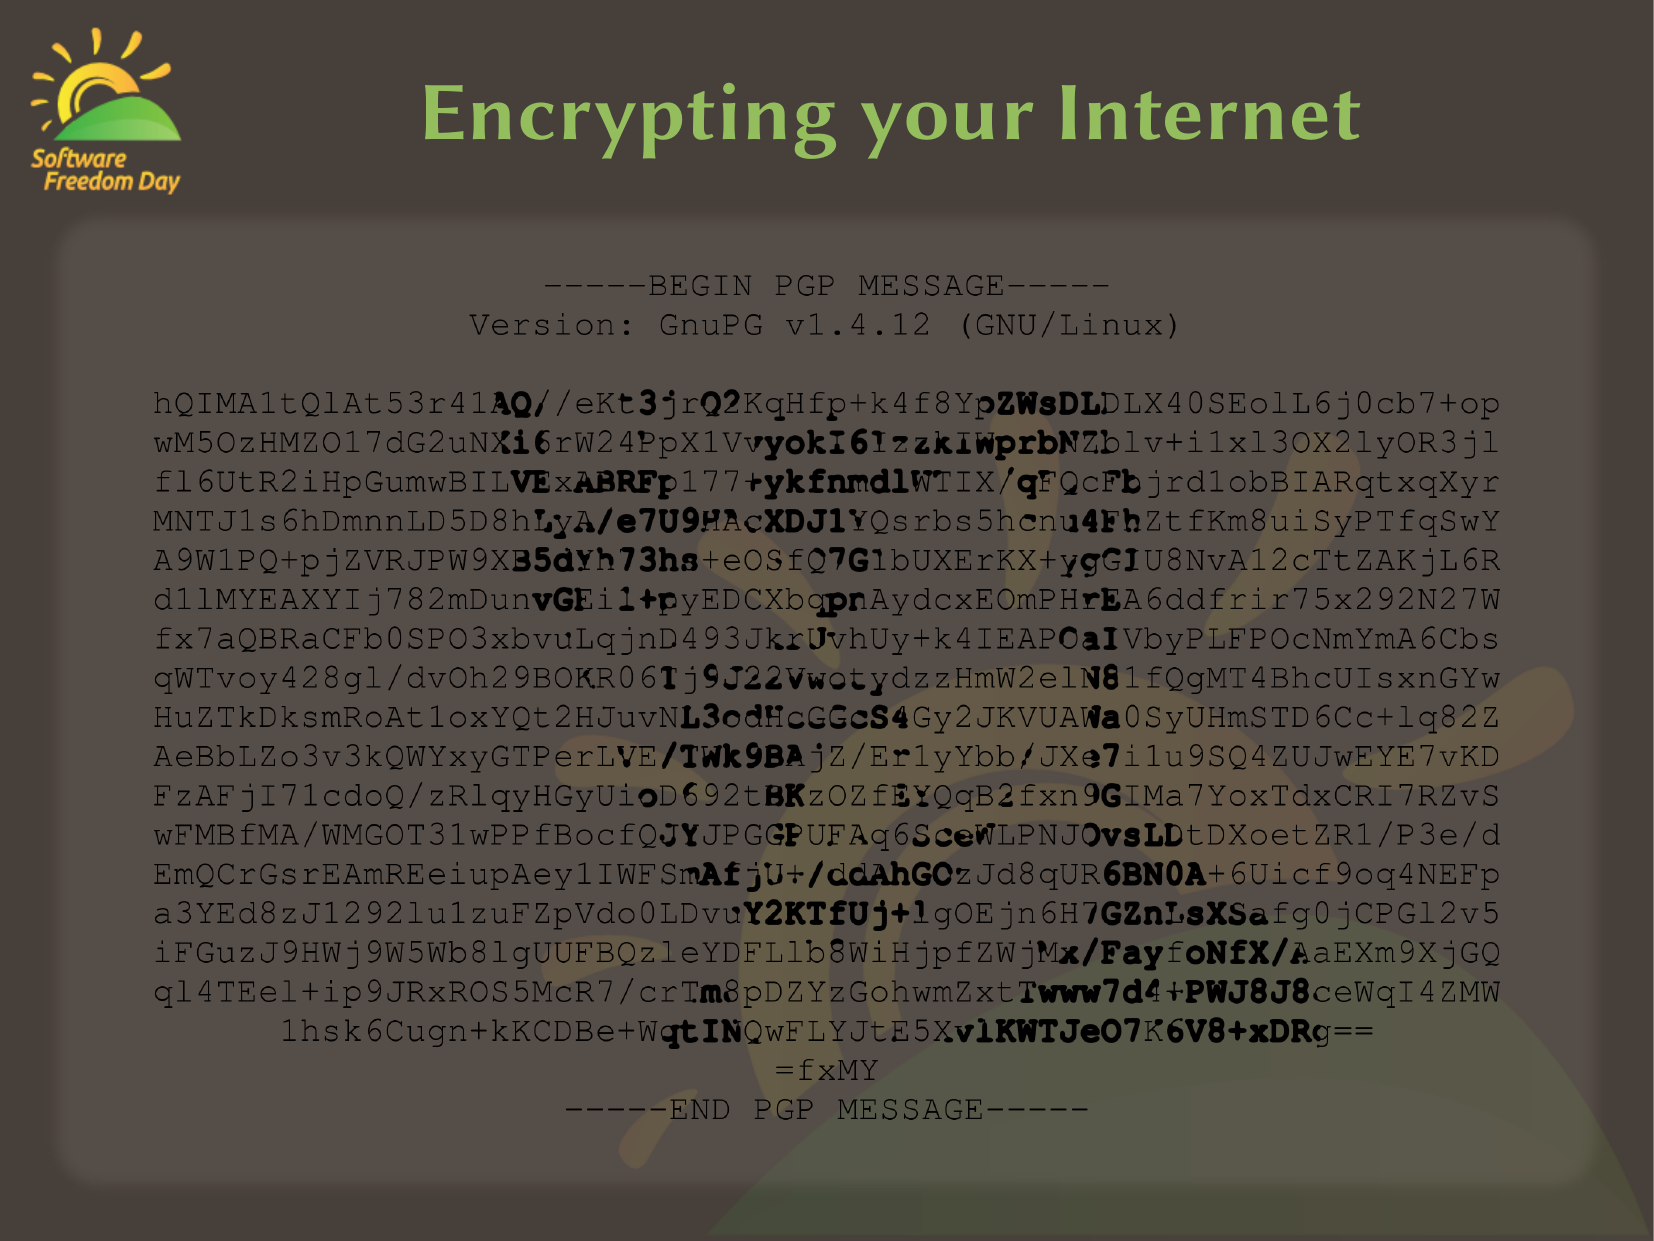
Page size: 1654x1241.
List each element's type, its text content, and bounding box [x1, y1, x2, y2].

title Encrypting your Internet [210, 15, 1571, 211]
picture [0, 0, 1654, 1241]
